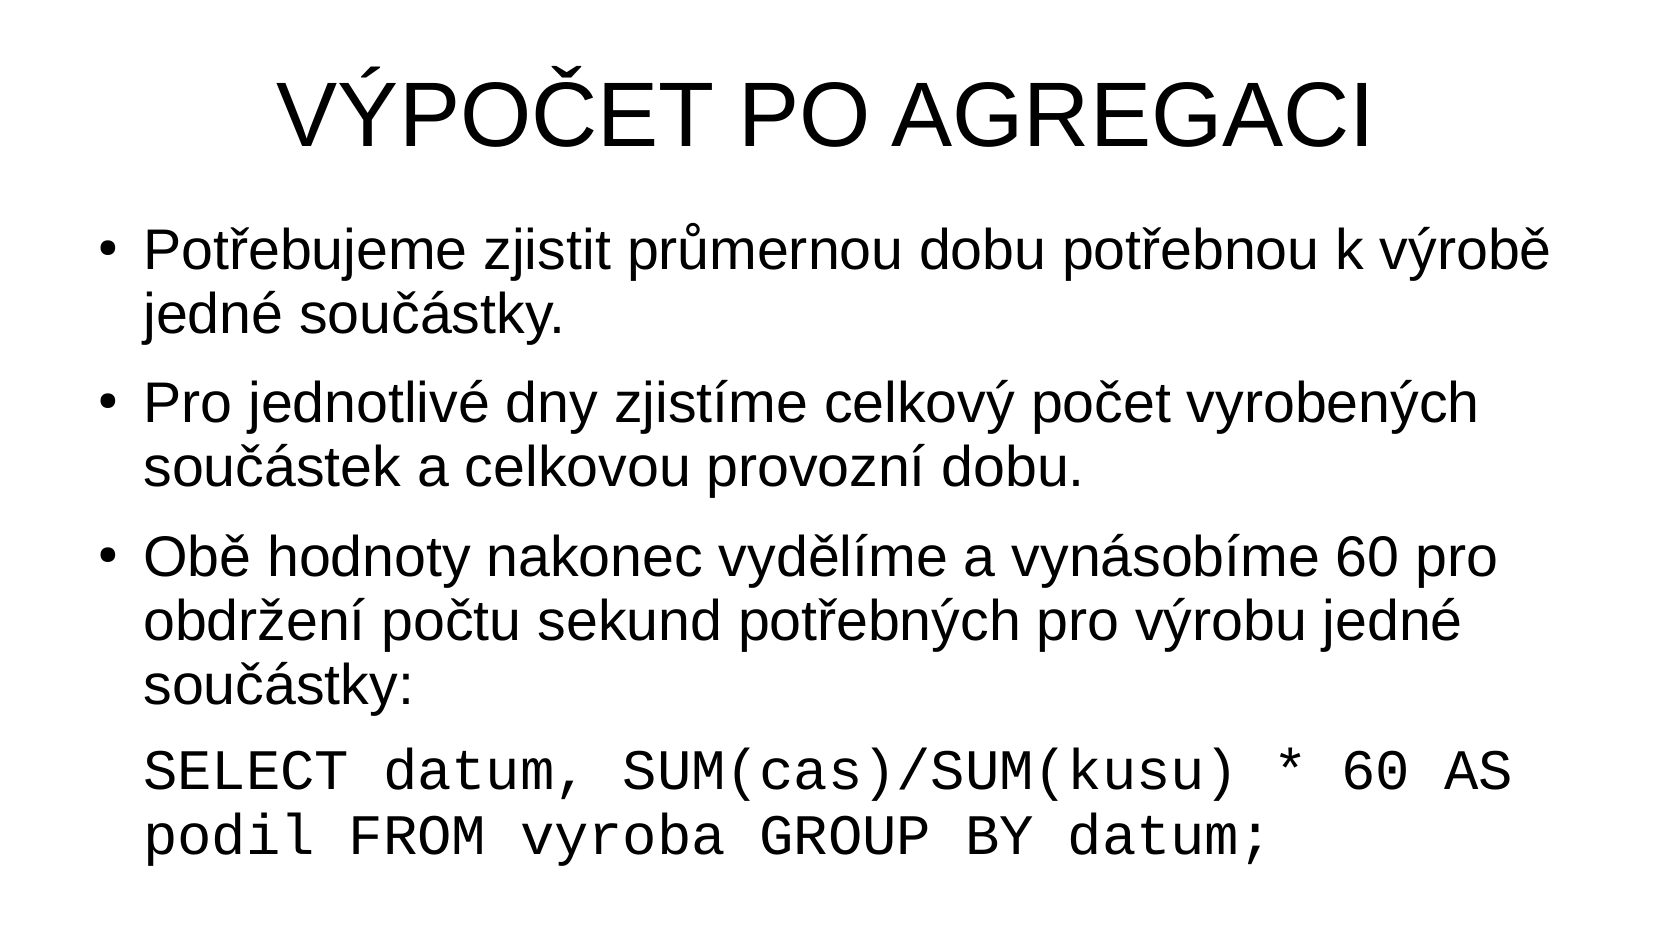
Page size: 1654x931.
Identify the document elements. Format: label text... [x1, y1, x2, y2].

title VÝPOČET PO AGREGACI [82, 37, 1571, 193]
list Potřebujeme zjistit průmernou dobu potřebnou k výrobě jedné součástky. Pro jednotlivé dny zjistíme celkový počet vyrobených součástek a celkovou provozní dobu. Obě hodnoty nakonec vydělíme a vynásobíme 60 pro obdržení počtu sekund potřebných pro výrobu jedné součástky: SELECT datum, SUM(cas)/SUM(kusu) * 60 AS podil FROM vyroba GROUP BY datum; [82, 217, 1571, 886]
